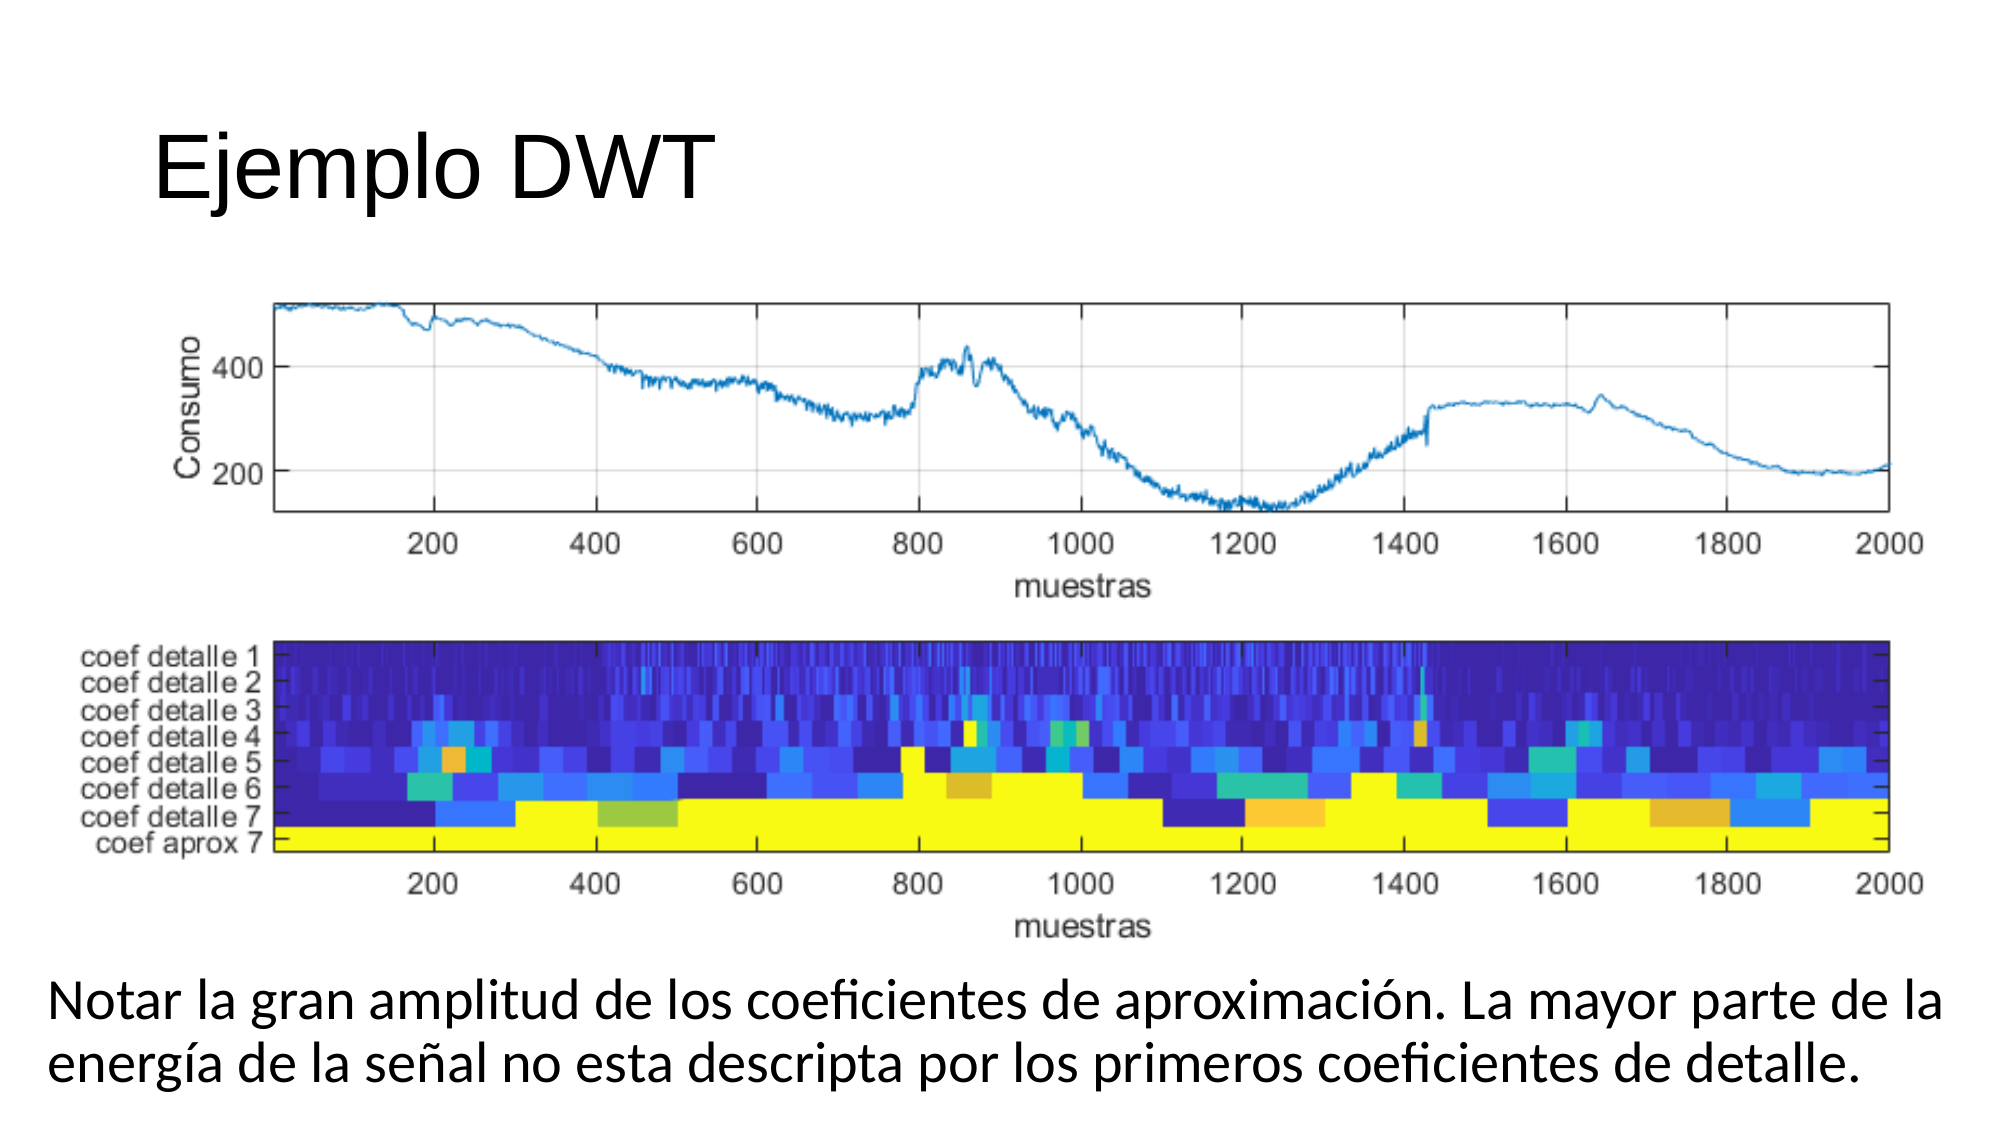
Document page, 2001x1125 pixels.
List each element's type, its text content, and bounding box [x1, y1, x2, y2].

picture [65, 277, 1935, 964]
title Ejemplo DWT [137, 59, 1863, 277]
list Notar la gran amplitud de los coeficientes de aproximación. La mayor parte de la energía de la señal no esta descripta por los primeros coeficientes de detalle. [32, 961, 1968, 1125]
